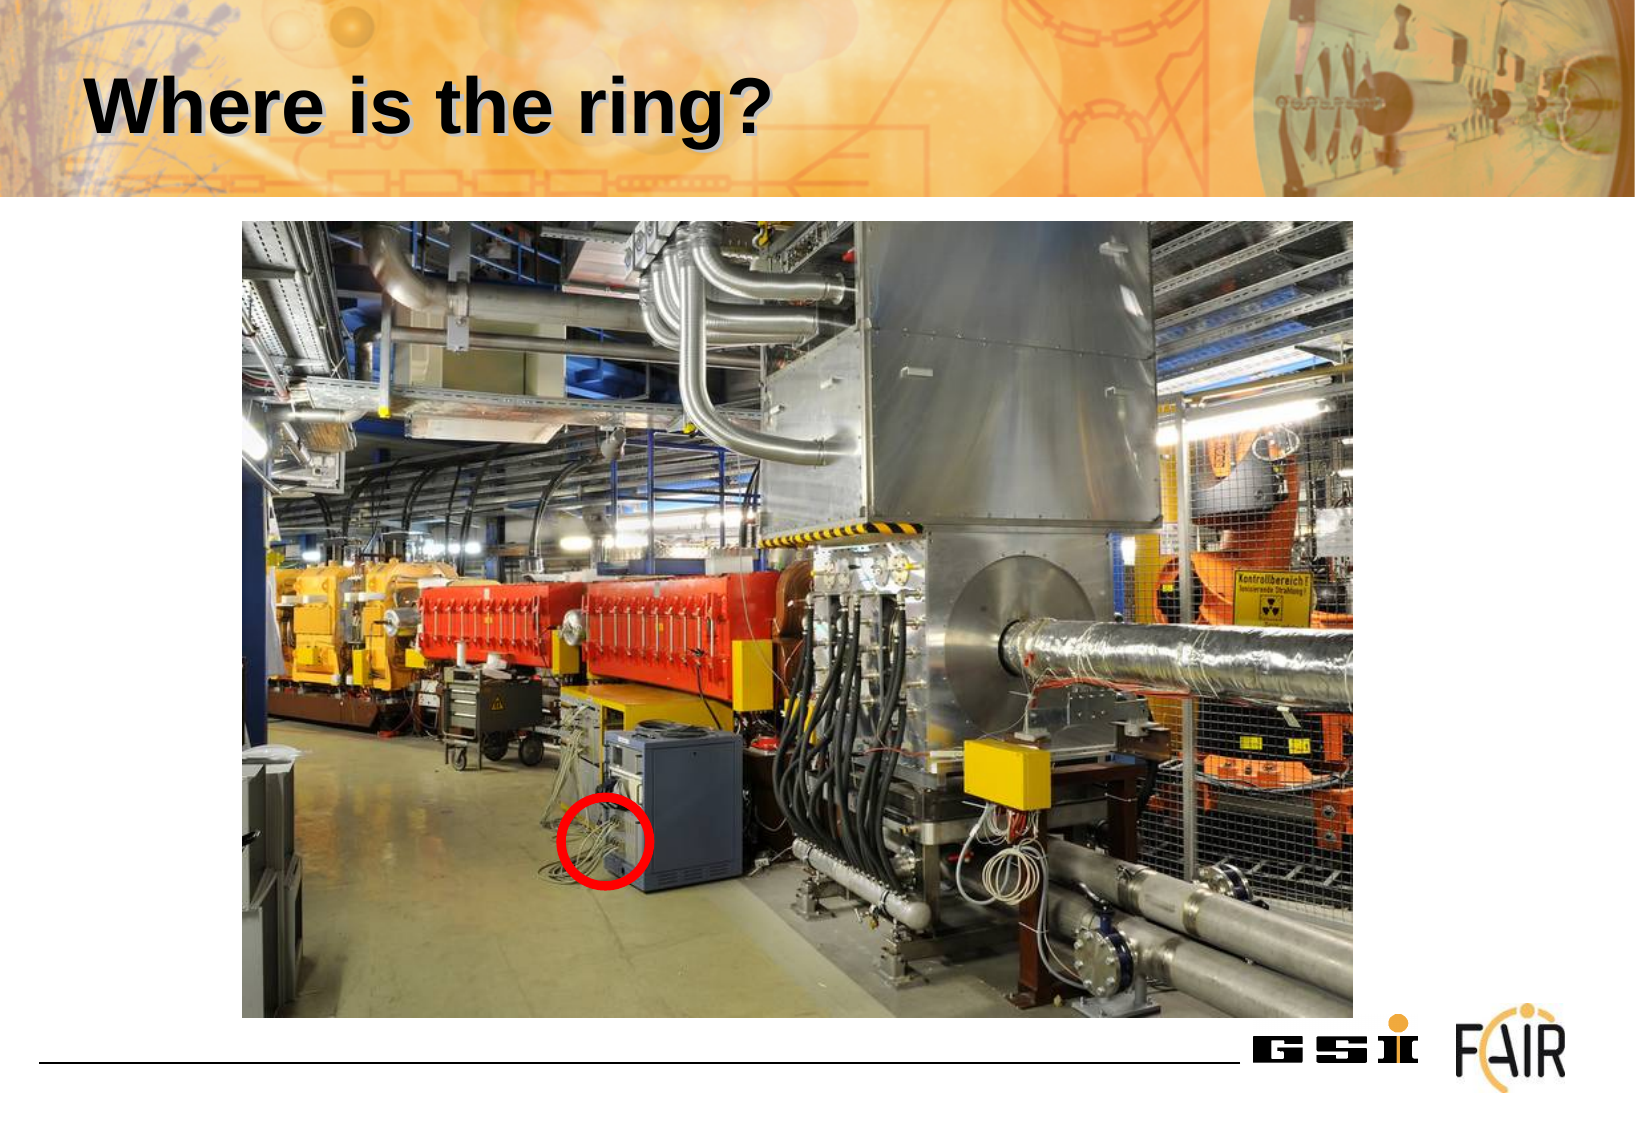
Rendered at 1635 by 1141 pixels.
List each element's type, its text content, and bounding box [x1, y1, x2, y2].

picture [0, 0, 1635, 197]
picture [242, 221, 1418, 1063]
picture [1456, 1003, 1565, 1093]
title Where is the ring? [68, 12, 1570, 191]
